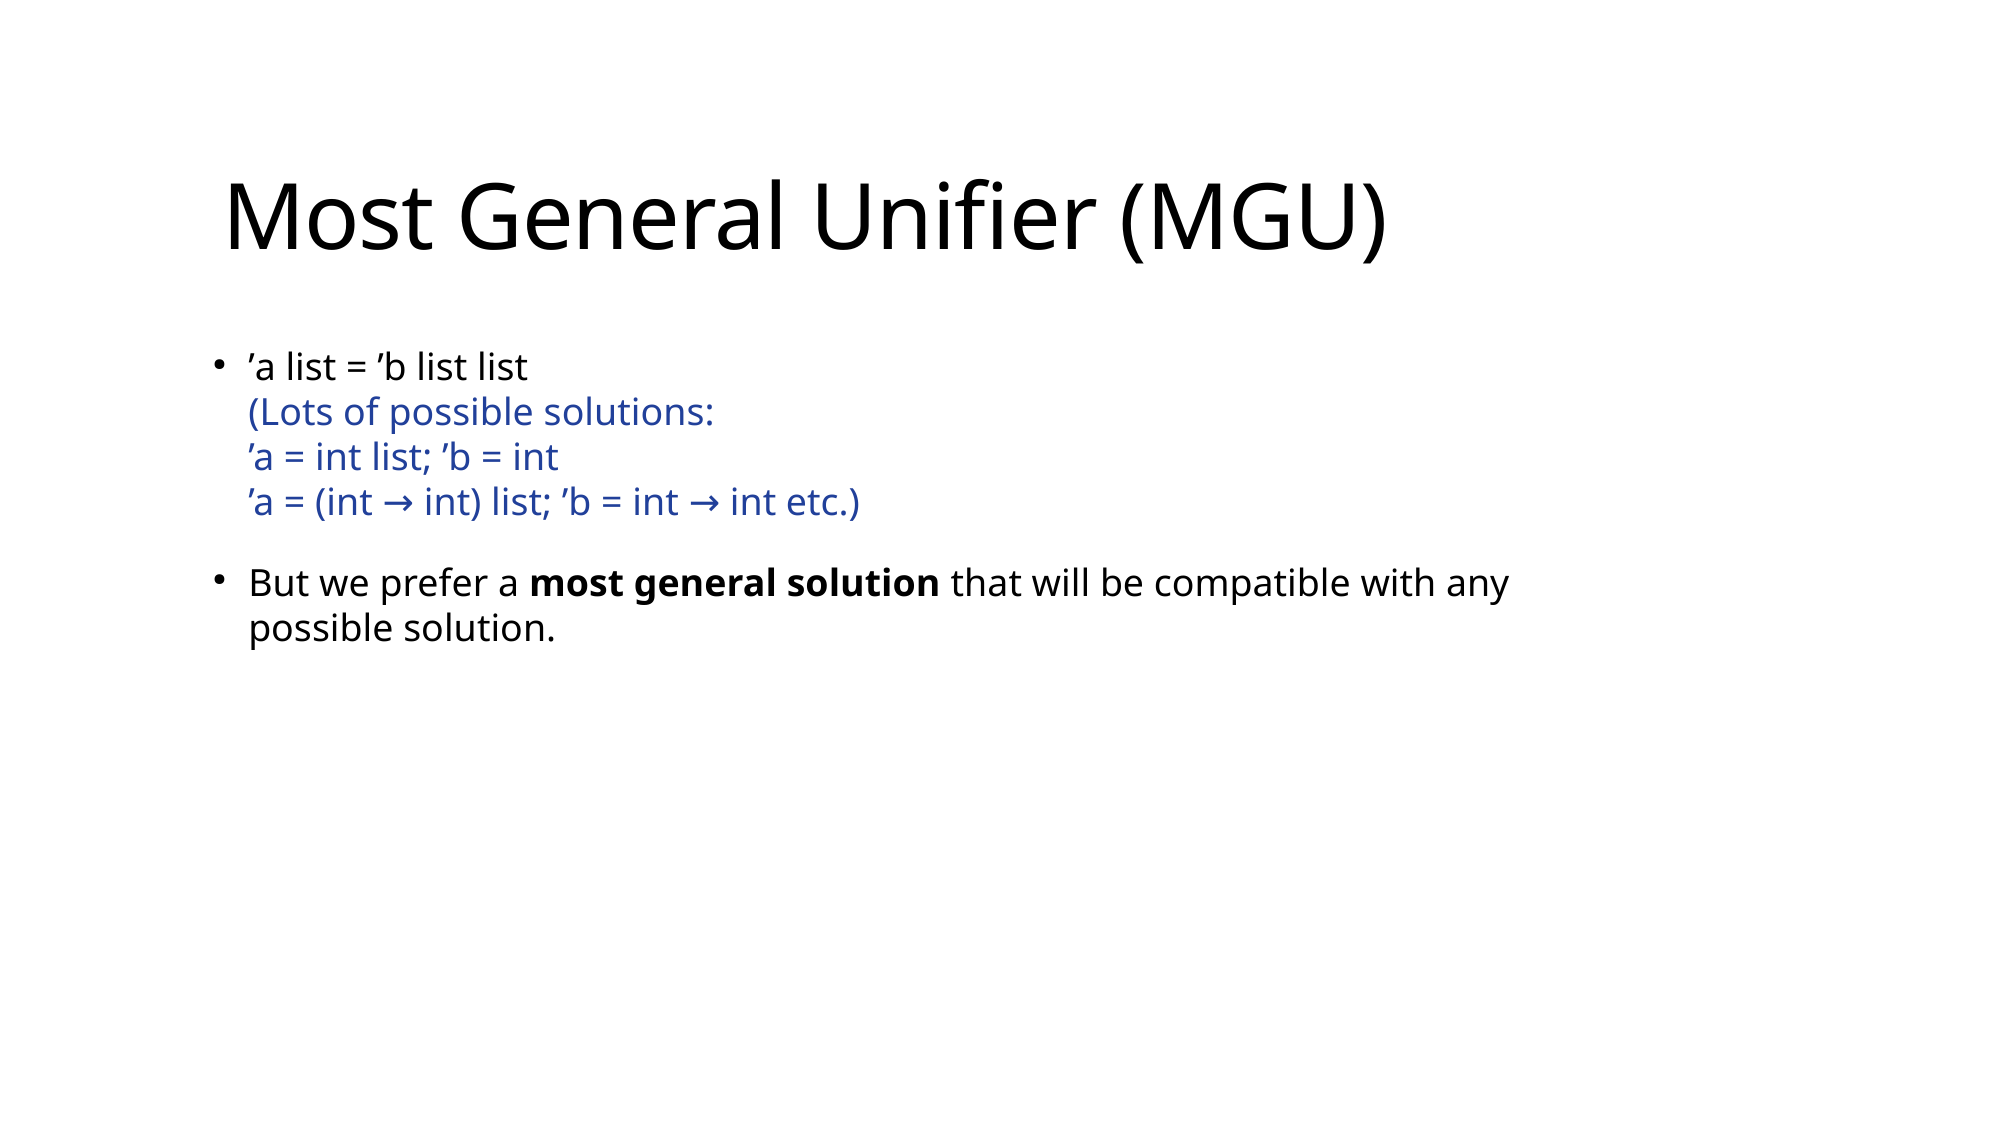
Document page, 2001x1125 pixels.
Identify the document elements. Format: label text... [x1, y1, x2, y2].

list ’a list = ’b list list (Lots of possible solutions: ’a = int list; ’b = int ’a = (int → int) list; ’b = int → int etc.) But we prefer a most general solution that will be compatible with any possible solution. [212, 335, 1623, 1050]
title Most General Unifier (MGU) [206, 60, 1797, 278]
